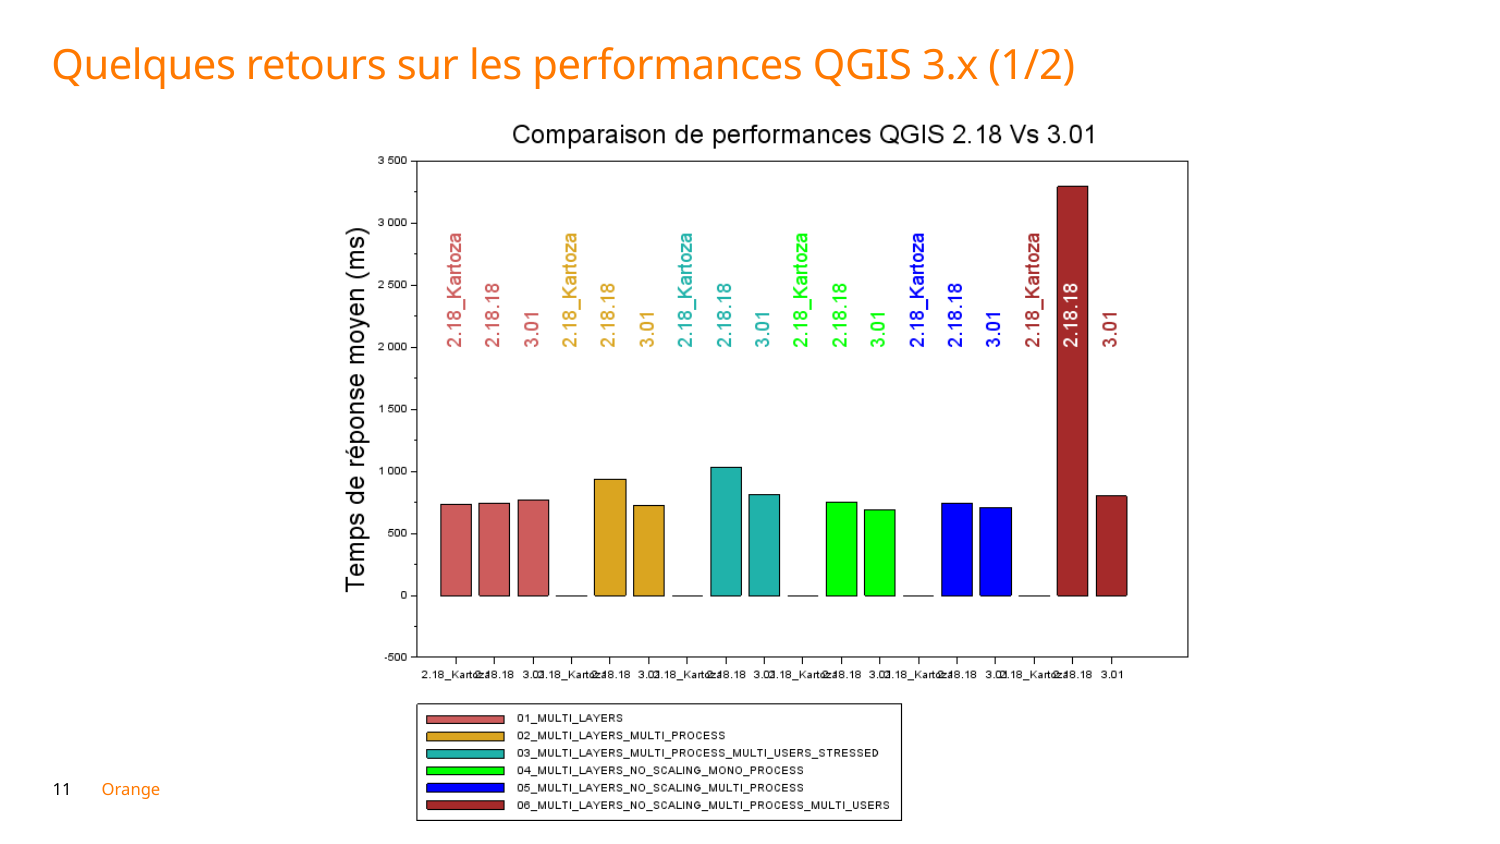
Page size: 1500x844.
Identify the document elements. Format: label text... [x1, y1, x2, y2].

picture [289, 166, 1317, 821]
title Quelques retours sur les performances QGIS 3.x (1/2) [51, 43, 1449, 166]
